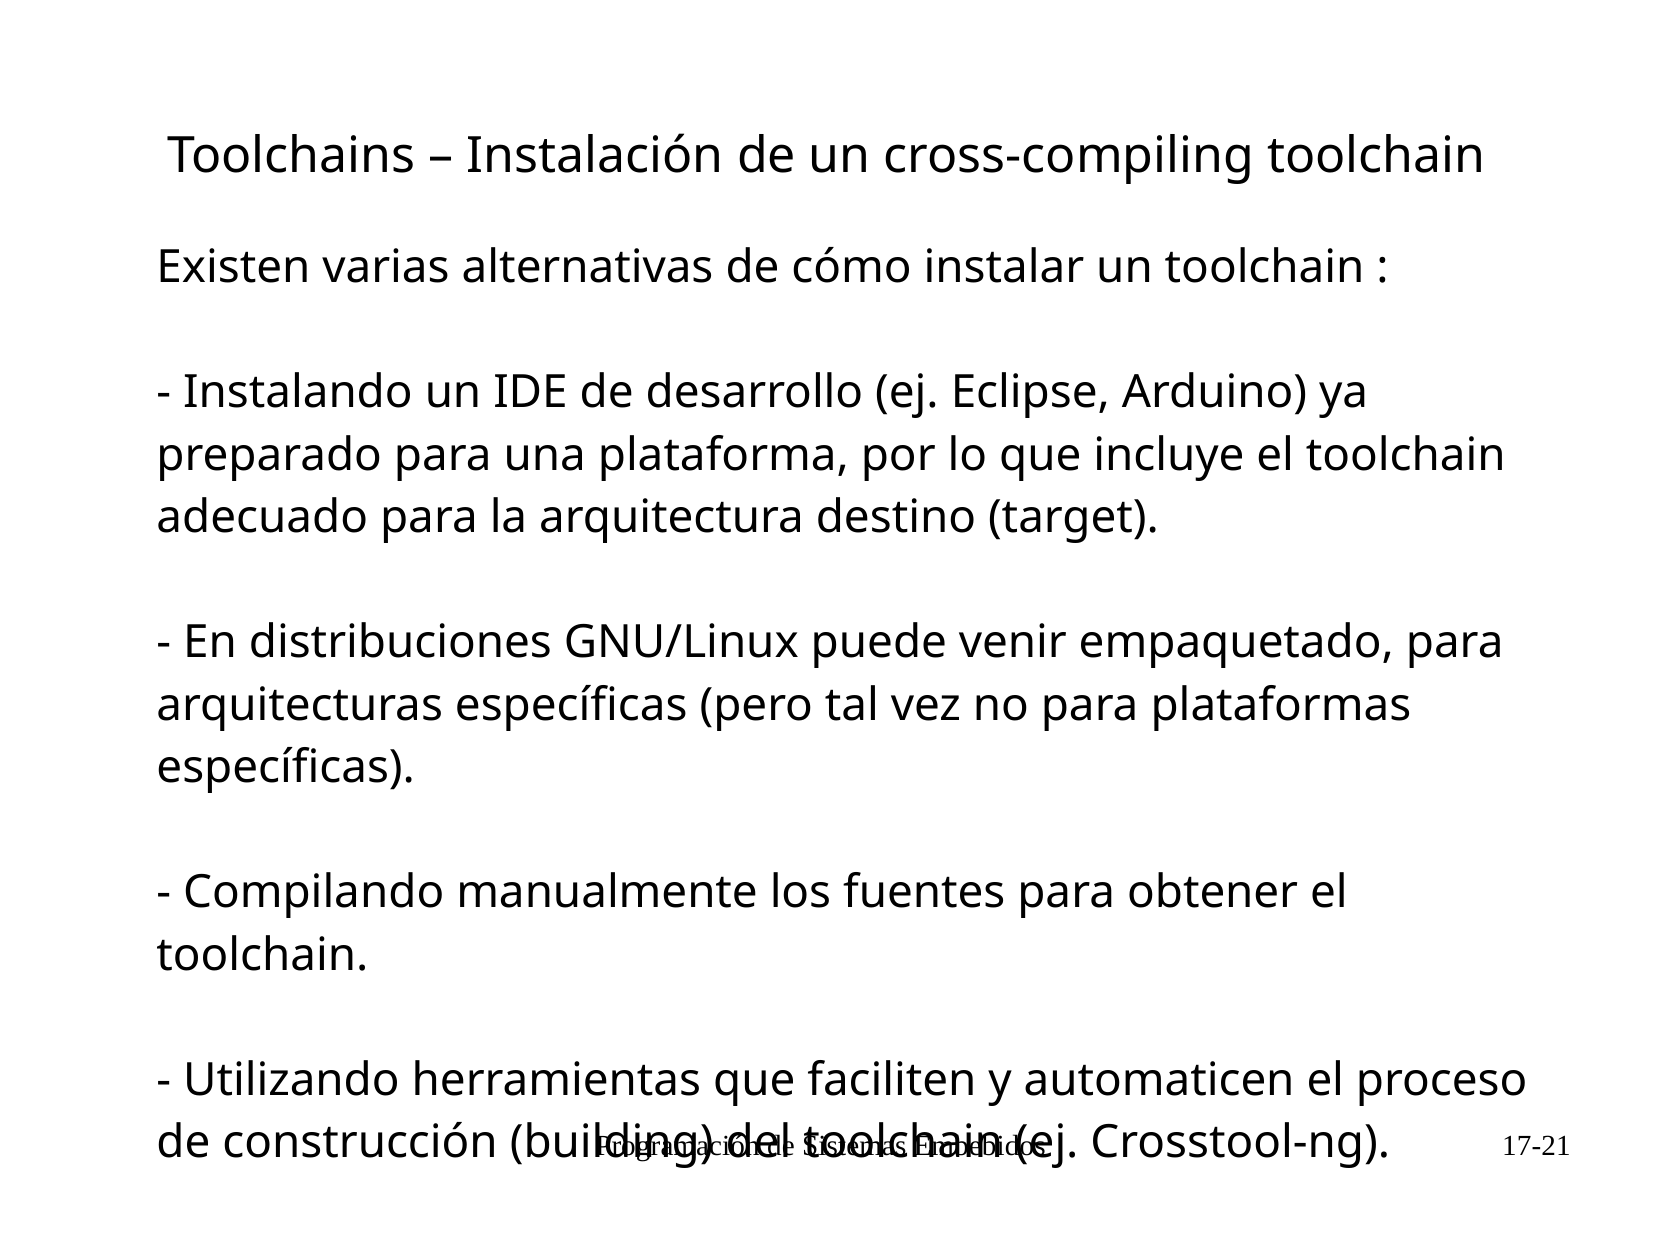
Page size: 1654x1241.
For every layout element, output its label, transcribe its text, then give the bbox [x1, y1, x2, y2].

text_box Existen varias alternativas de cómo instalar un toolchain : - Instalando un IDE de desarrollo (ej. Eclipse, Arduino) ya preparado para una plataforma, por lo que incluye el toolchain adecuado para la arquitectura destino (target). - En distribuciones GNU/Linux puede venir empaquetado, para arquitecturas específicas (pero tal vez no para plataformas específicas). - Compilando manualmente los fuentes para obtener el toolchain. - Utilizando herramientas que faciliten y automaticen el proceso de construcción (building) del toolchain (ej. Crosstool-ng). [141, 226, 1560, 1158]
title Toolchains – Instalación de un cross-compiling toolchain [82, 49, 1571, 257]
